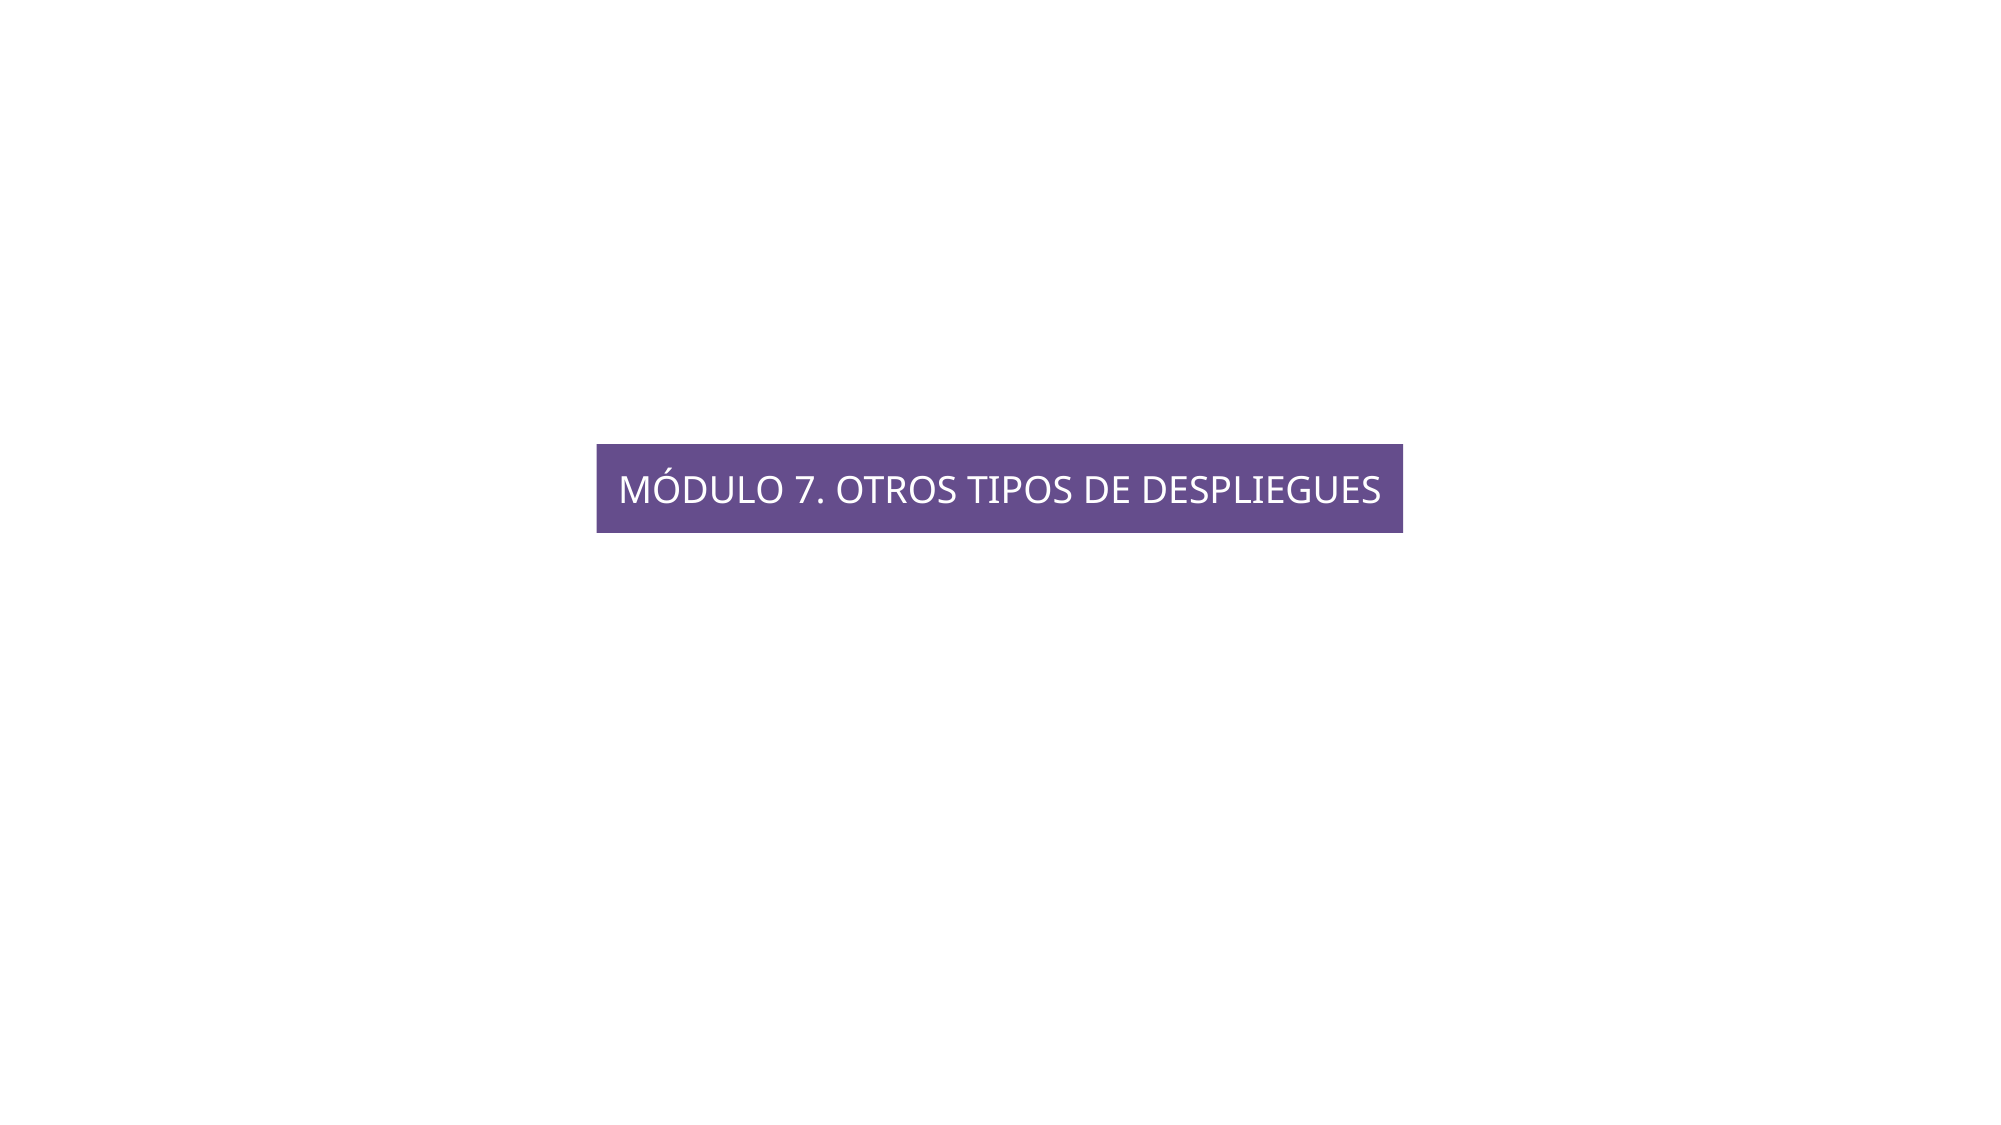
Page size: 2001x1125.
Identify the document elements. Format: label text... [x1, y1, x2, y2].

text_box MÓDULO 7. OTROS TIPOS DE DESPLIEGUES [596, 444, 1404, 533]
